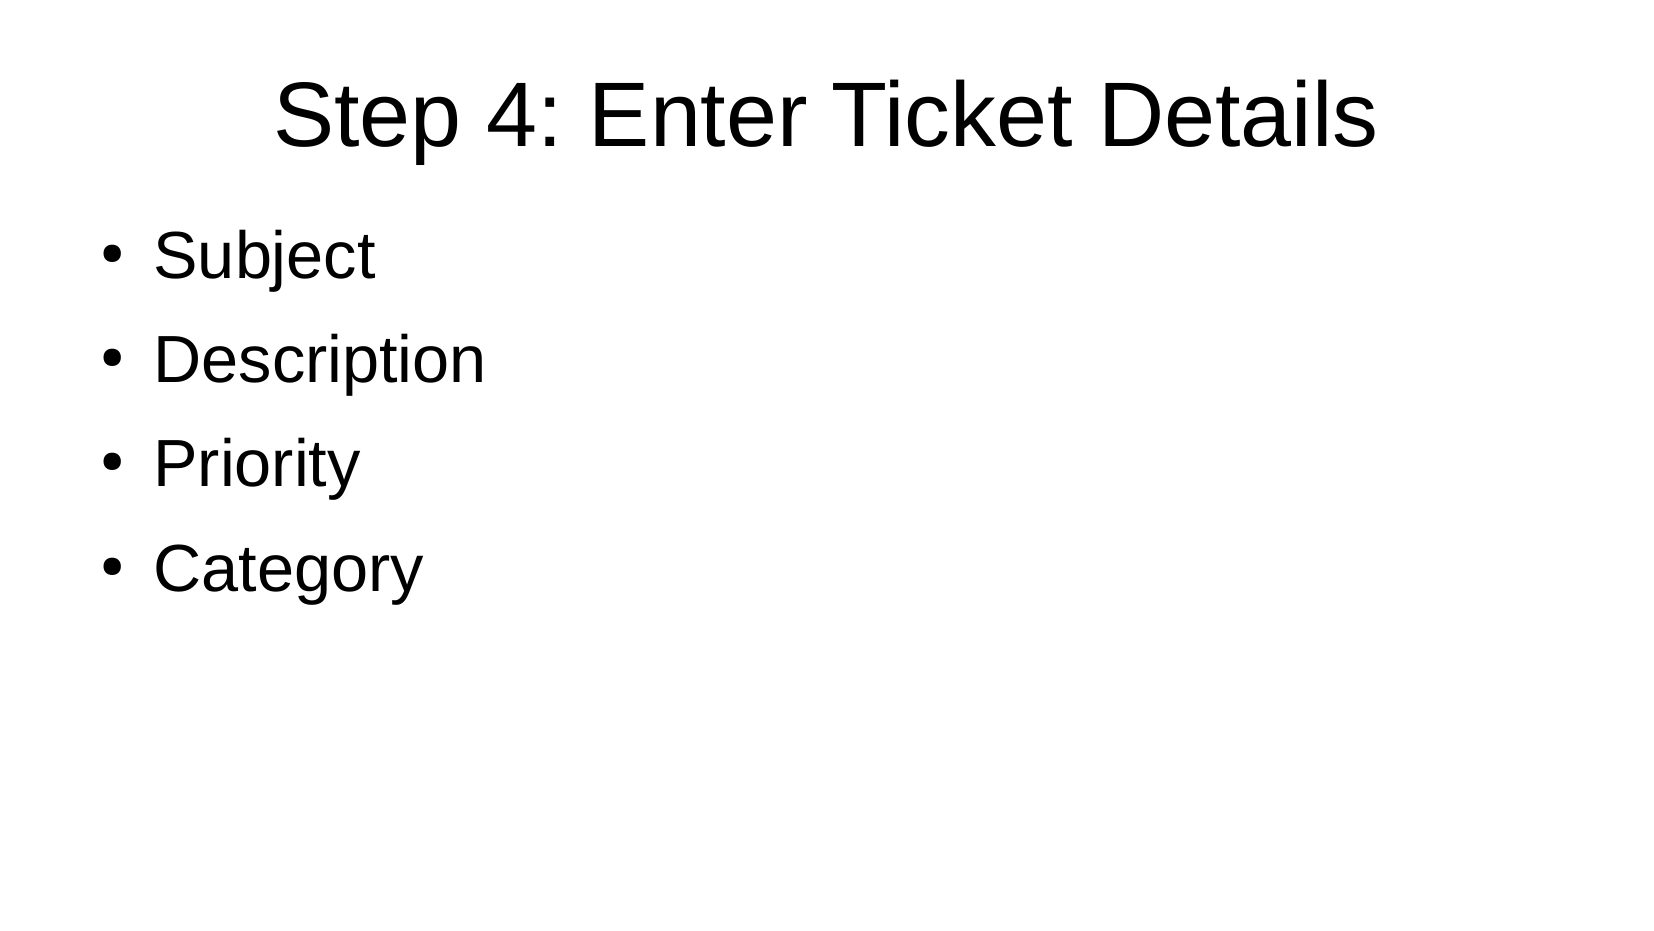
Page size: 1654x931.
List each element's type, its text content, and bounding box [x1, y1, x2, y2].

title Step 4: Enter Ticket Details [82, 37, 1571, 193]
list Subject Description Priority Category [82, 217, 1571, 758]
